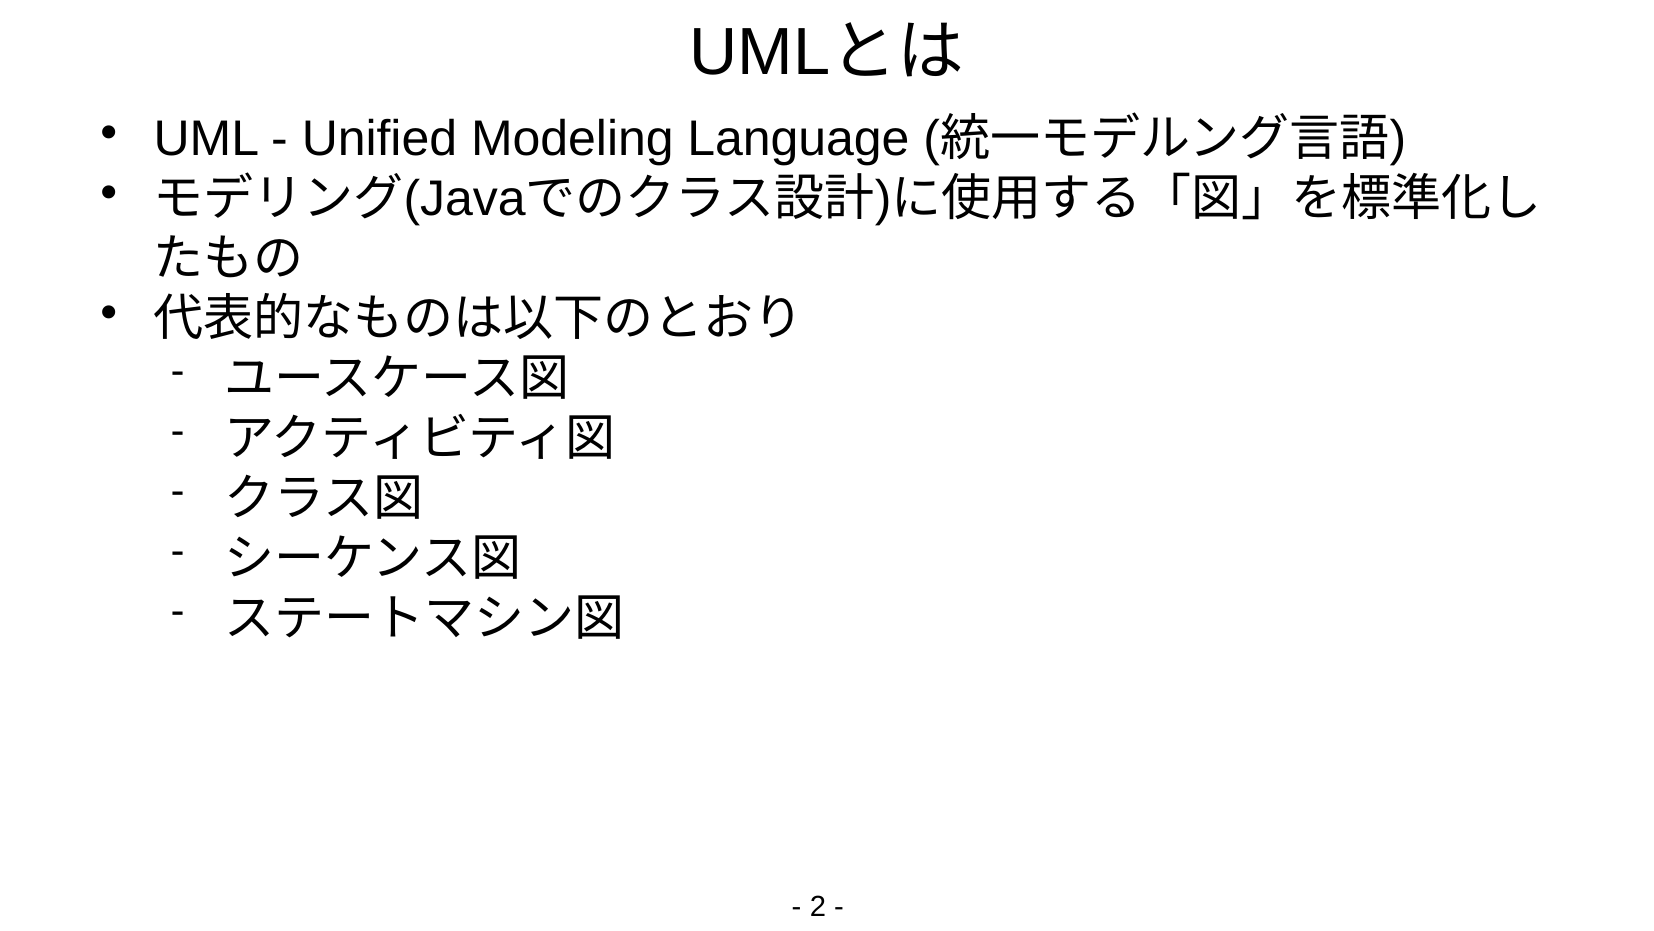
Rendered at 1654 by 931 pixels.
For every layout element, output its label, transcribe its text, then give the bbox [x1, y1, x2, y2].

list UML - Unified Modeling Language (統一モデルング言語) モデリング(Javaでのクラス設計)に使用する「図」を標準化したもの 代表的なものは以下のとおり ユースケース図 アクティビティ図 クラス図 シーケンス図 ステートマシン図 [82, 105, 1571, 916]
text_box - <番号> - [739, 880, 896, 931]
title UMLとは [82, 4, 1571, 92]
